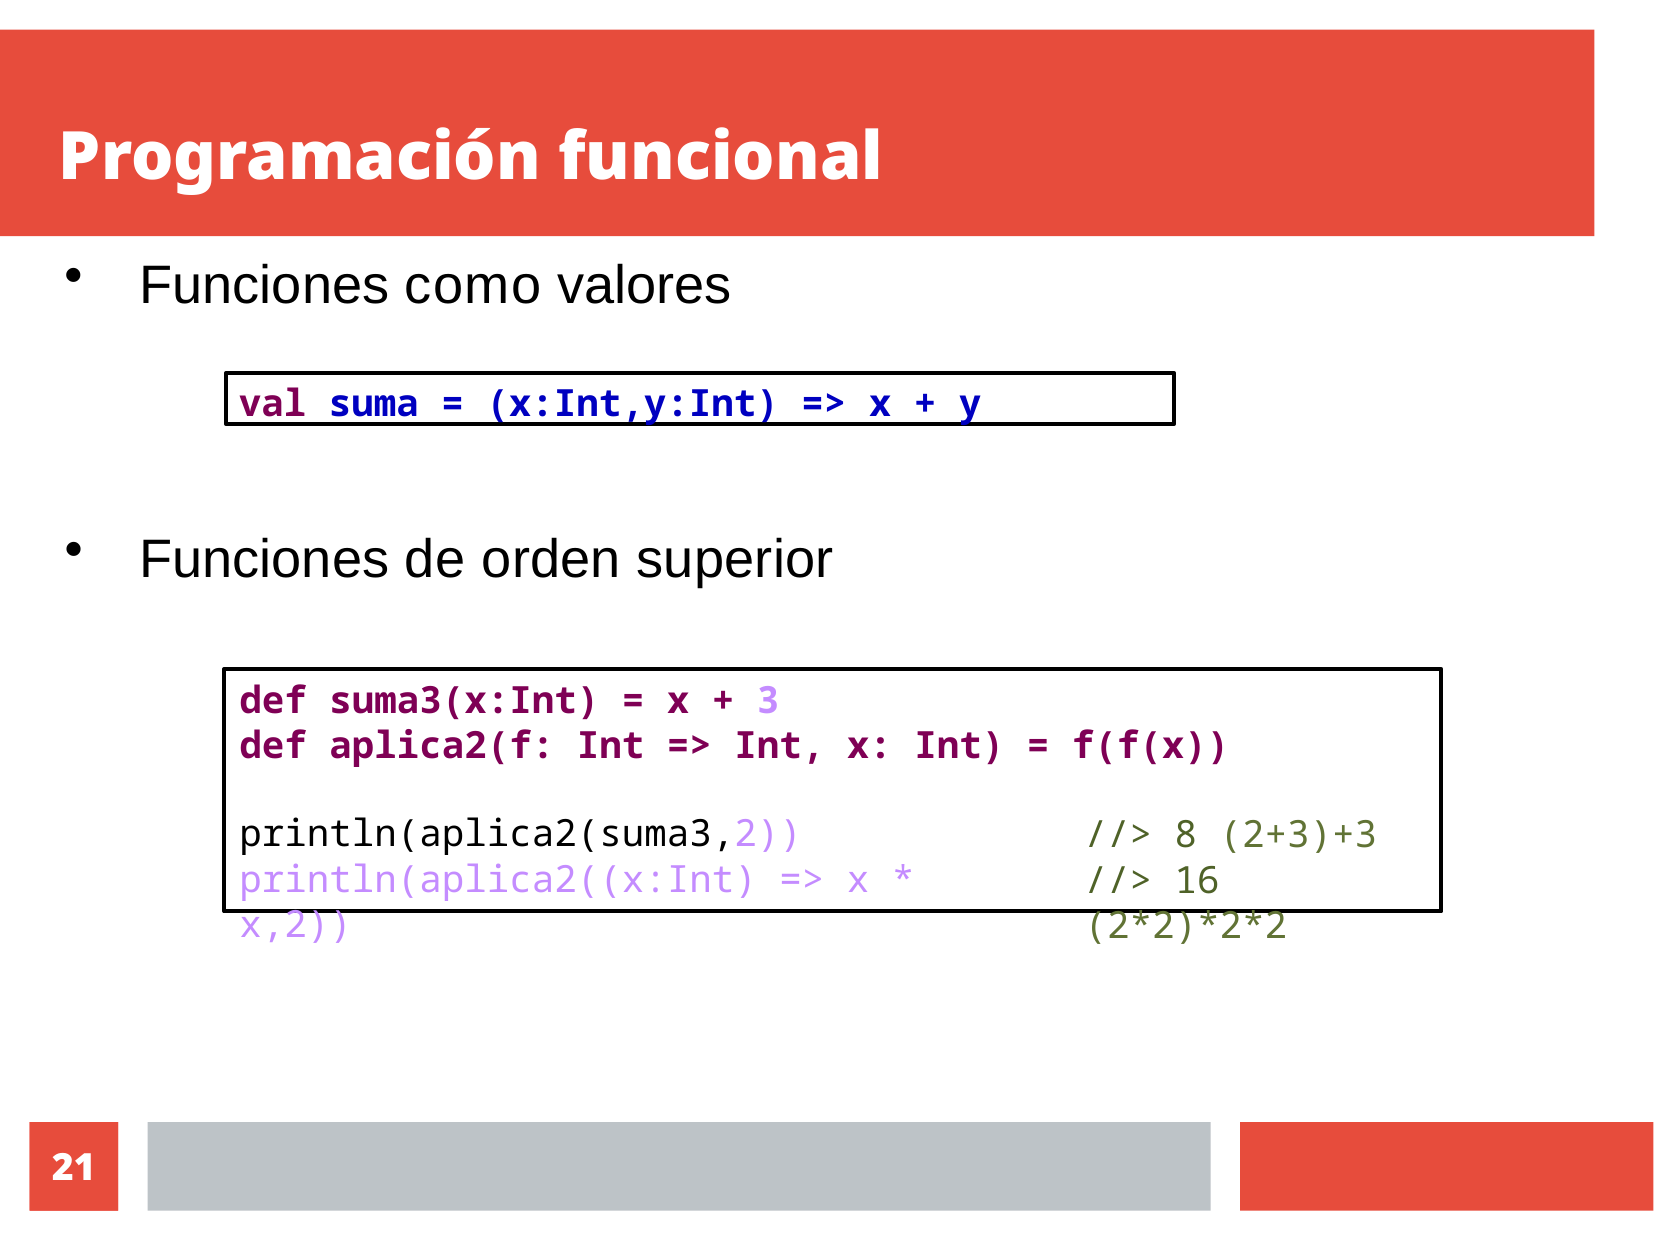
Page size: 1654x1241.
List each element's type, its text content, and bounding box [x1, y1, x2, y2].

text_box println(aplica2(suma3,2)) println(aplica2((x:Int) => x * x,2)) [239, 808, 982, 946]
text_box Funciones como valores [62, 249, 873, 315]
text_box val suma = (x:Int,y:Int) => x + y [225, 373, 1175, 424]
text_box //> 8 (2+3)+3 //> 16 (2*2)*2*2 [1084, 809, 1415, 946]
title Programación funcional [59, 66, 1595, 200]
text_box def suma3(x:Int) = x + 3 def aplica2(f: Int => Int, x: Int) = f(f(x)) [239, 676, 1266, 767]
text_box Funciones de orden superior [62, 522, 835, 588]
